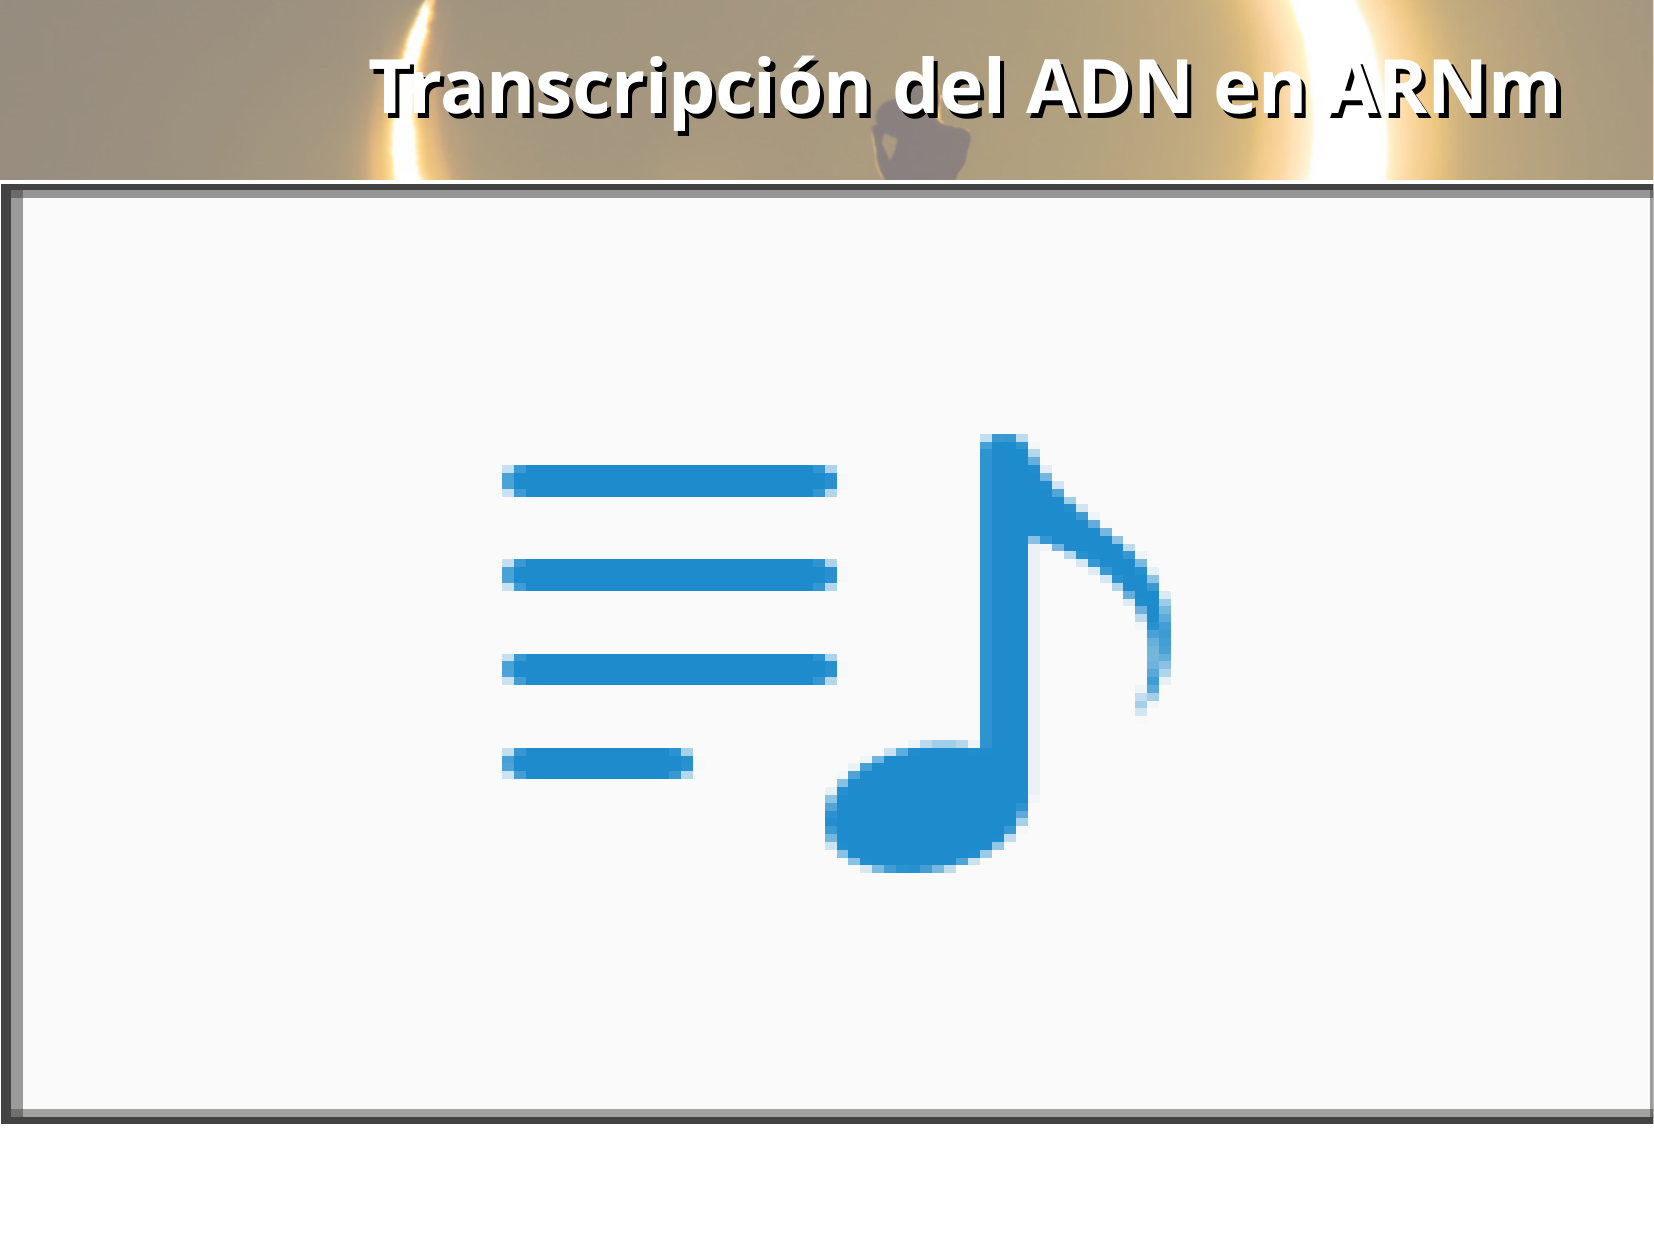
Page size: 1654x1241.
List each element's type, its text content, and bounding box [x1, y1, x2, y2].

title Transcripción del ADN en ARNm [75, 19, 1564, 151]
picture [0, 0, 1654, 180]
text_box [0, 183, 1654, 1126]
